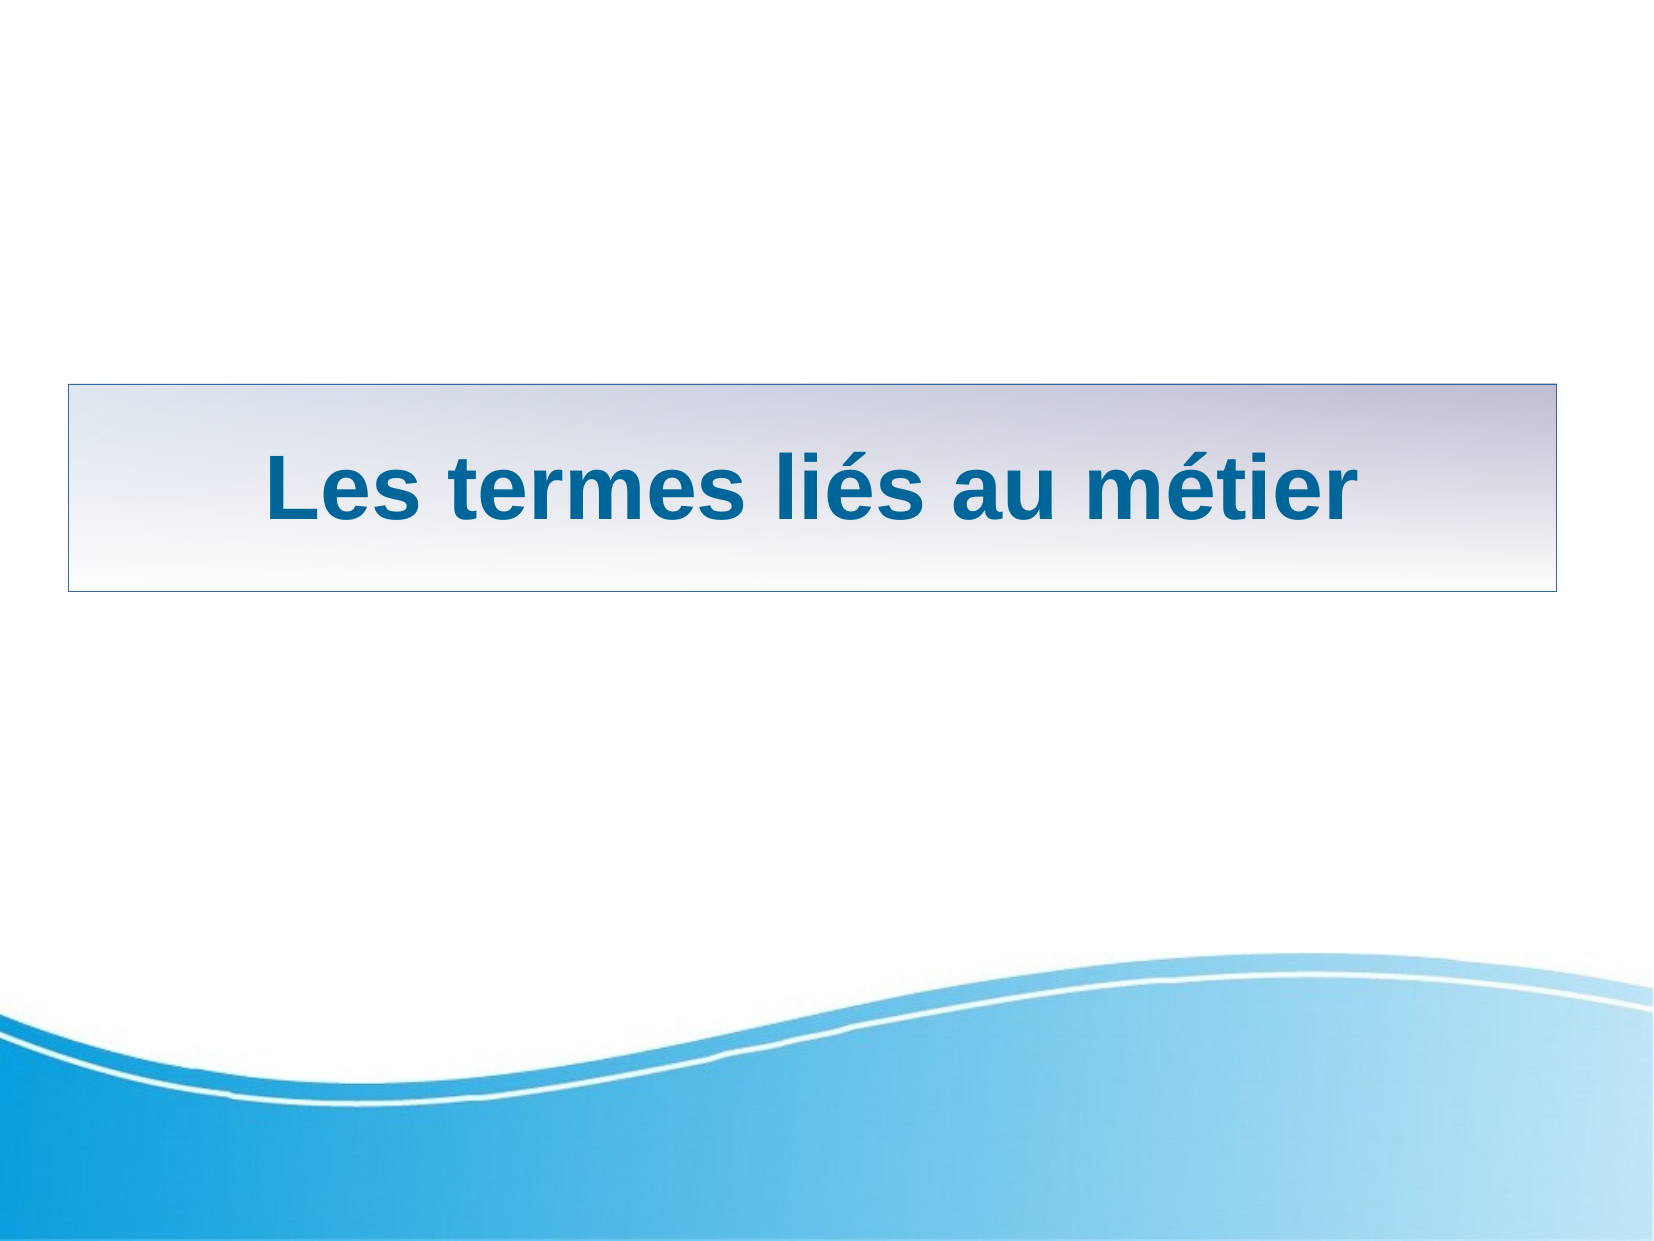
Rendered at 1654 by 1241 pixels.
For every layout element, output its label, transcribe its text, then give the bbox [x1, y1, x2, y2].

picture [0, 952, 1654, 1241]
title Les termes liés au métier [68, 384, 1557, 592]
